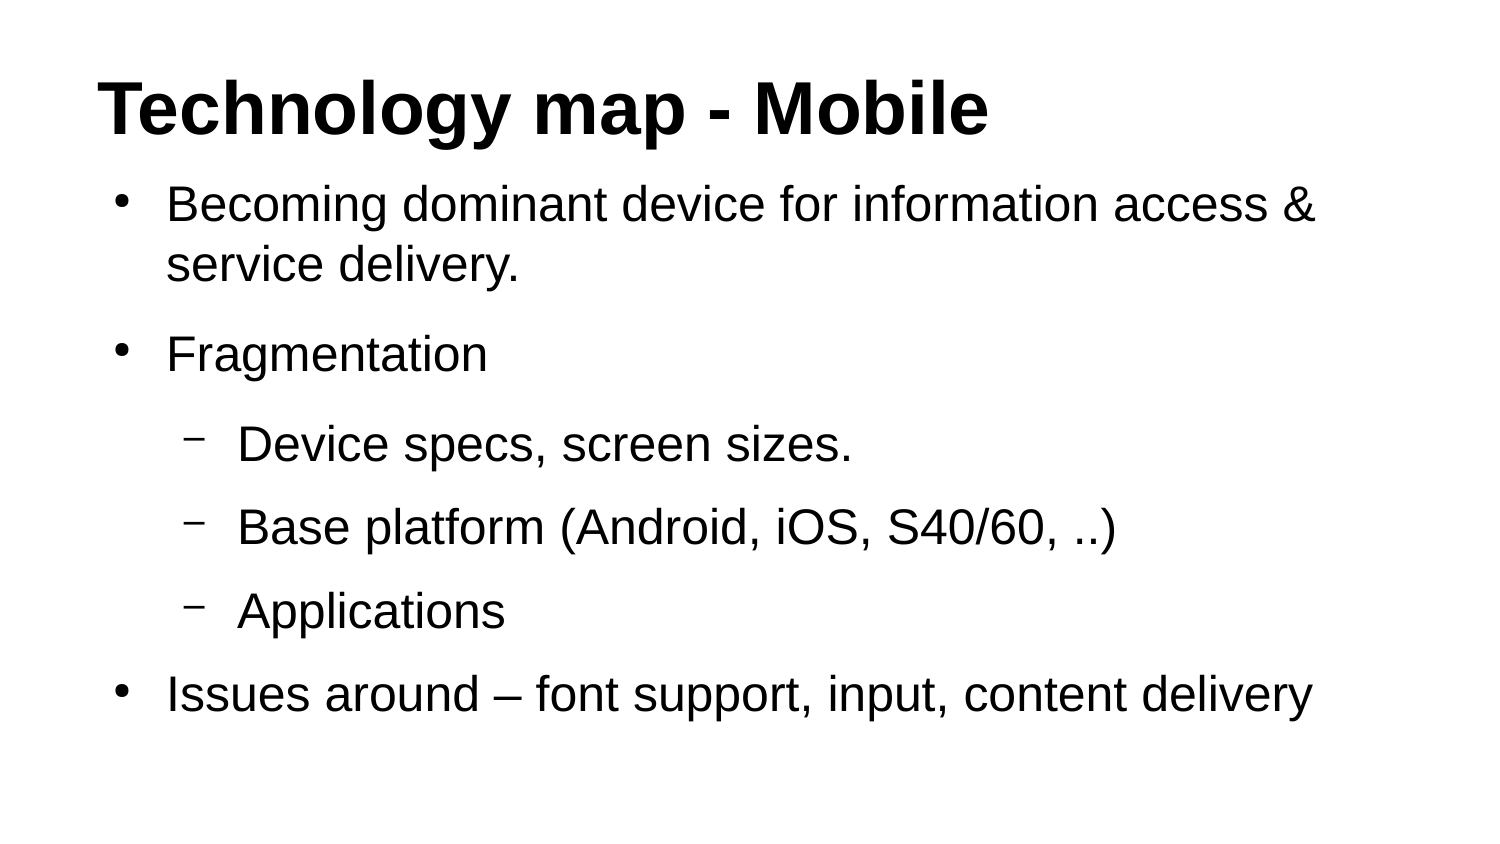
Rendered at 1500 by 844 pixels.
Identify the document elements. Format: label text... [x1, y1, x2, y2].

title Technology map - Mobile [82, 23, 1433, 165]
list Becoming dominant device for information access & service delivery. Fragmentation Device specs, screen sizes. Base platform (Android, iOS, S40/60, ..) Applications Issues around – font support, input, content delivery [80, 156, 1431, 769]
